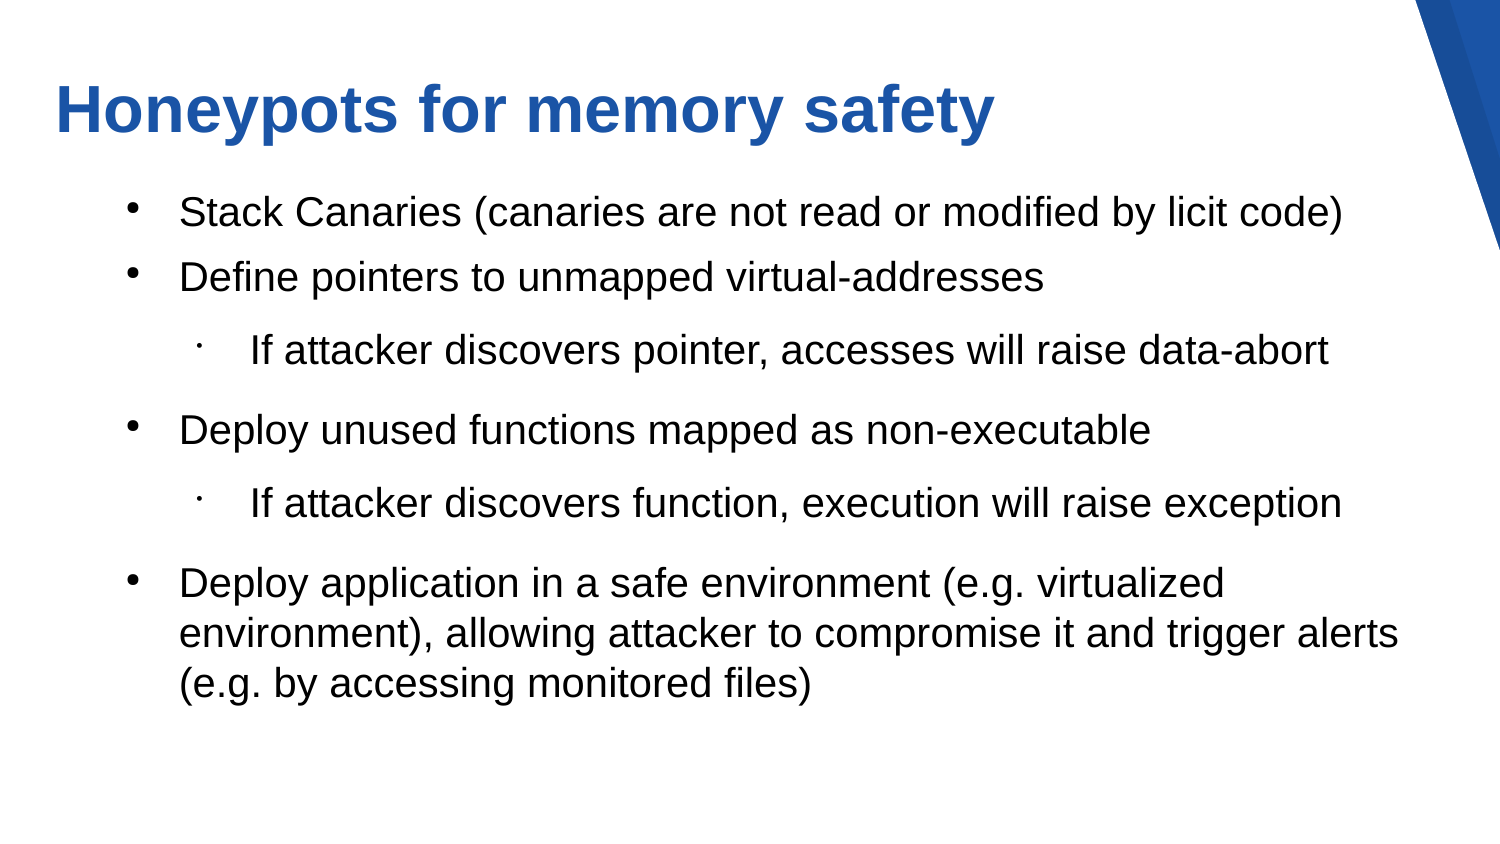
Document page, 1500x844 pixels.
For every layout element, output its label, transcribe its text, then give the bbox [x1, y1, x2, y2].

title Honeypots for memory safety [40, 93, 1231, 161]
list Stack Canaries (canaries are not read or modified by licit code) Define pointers to unmapped virtual-addresses If attacker discovers pointer, accesses will raise data-abort Deploy unused functions mapped as non-executable If attacker discovers function, execution will raise exception Deploy application in a safe environment (e.g. virtualized environment), allowing attacker to compromise it and trigger alerts (e.g. by accessing monitored files) [92, 169, 1441, 736]
